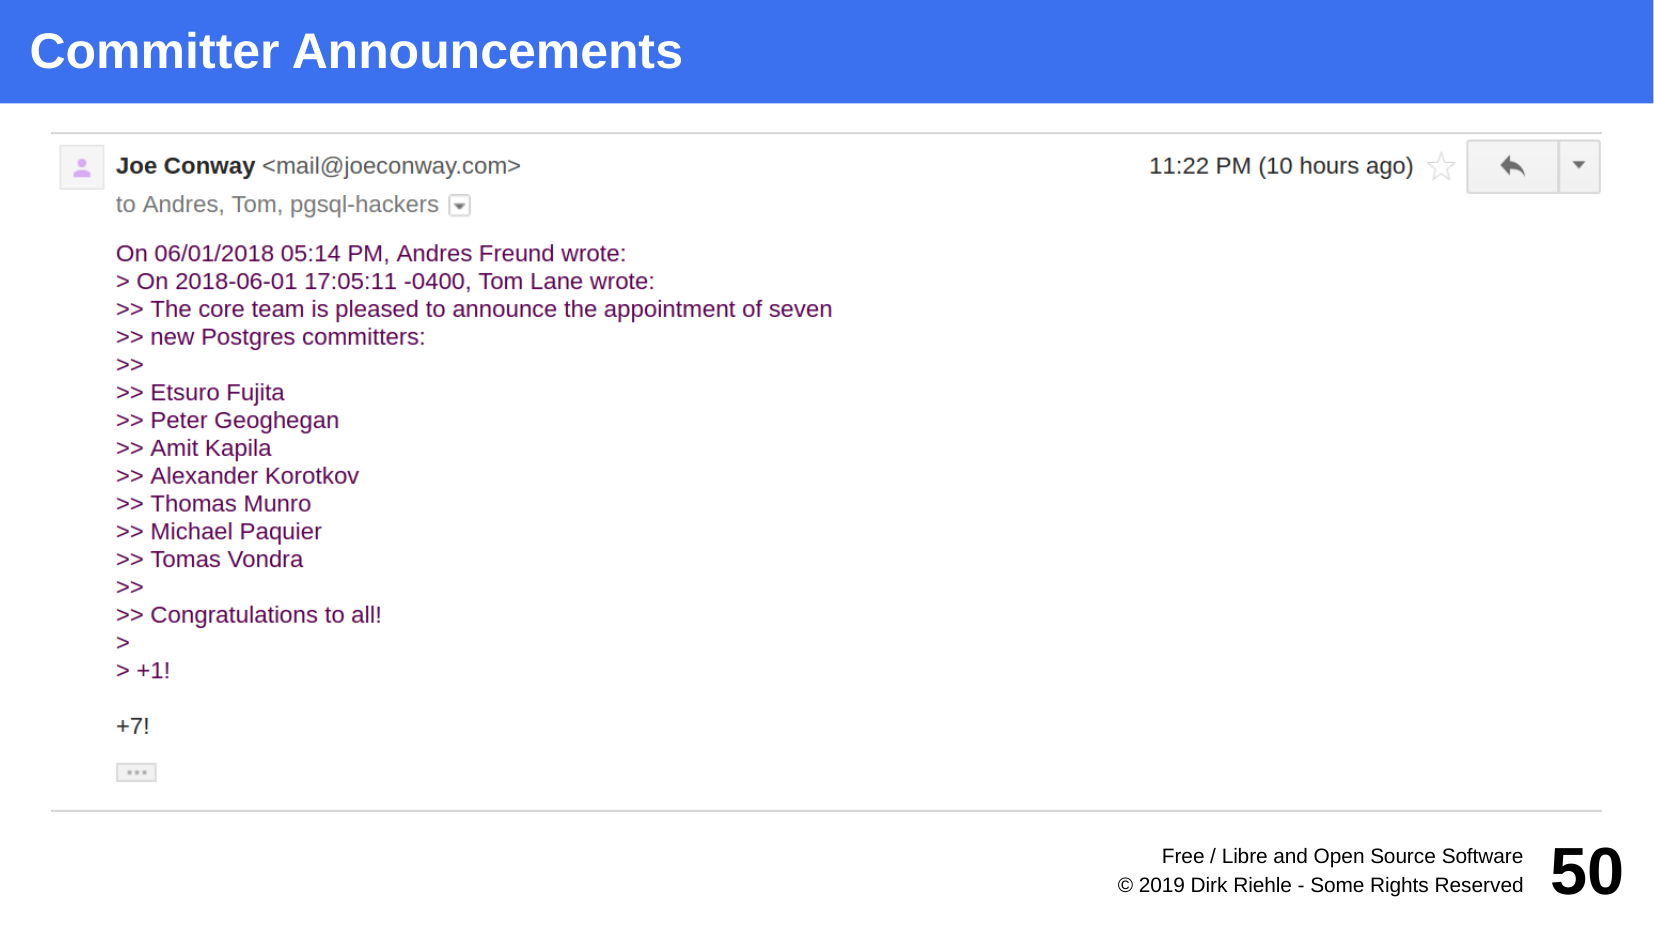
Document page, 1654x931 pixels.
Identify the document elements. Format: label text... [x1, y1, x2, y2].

picture [51, 132, 1602, 813]
title Committer Announcements [0, 0, 1654, 104]
